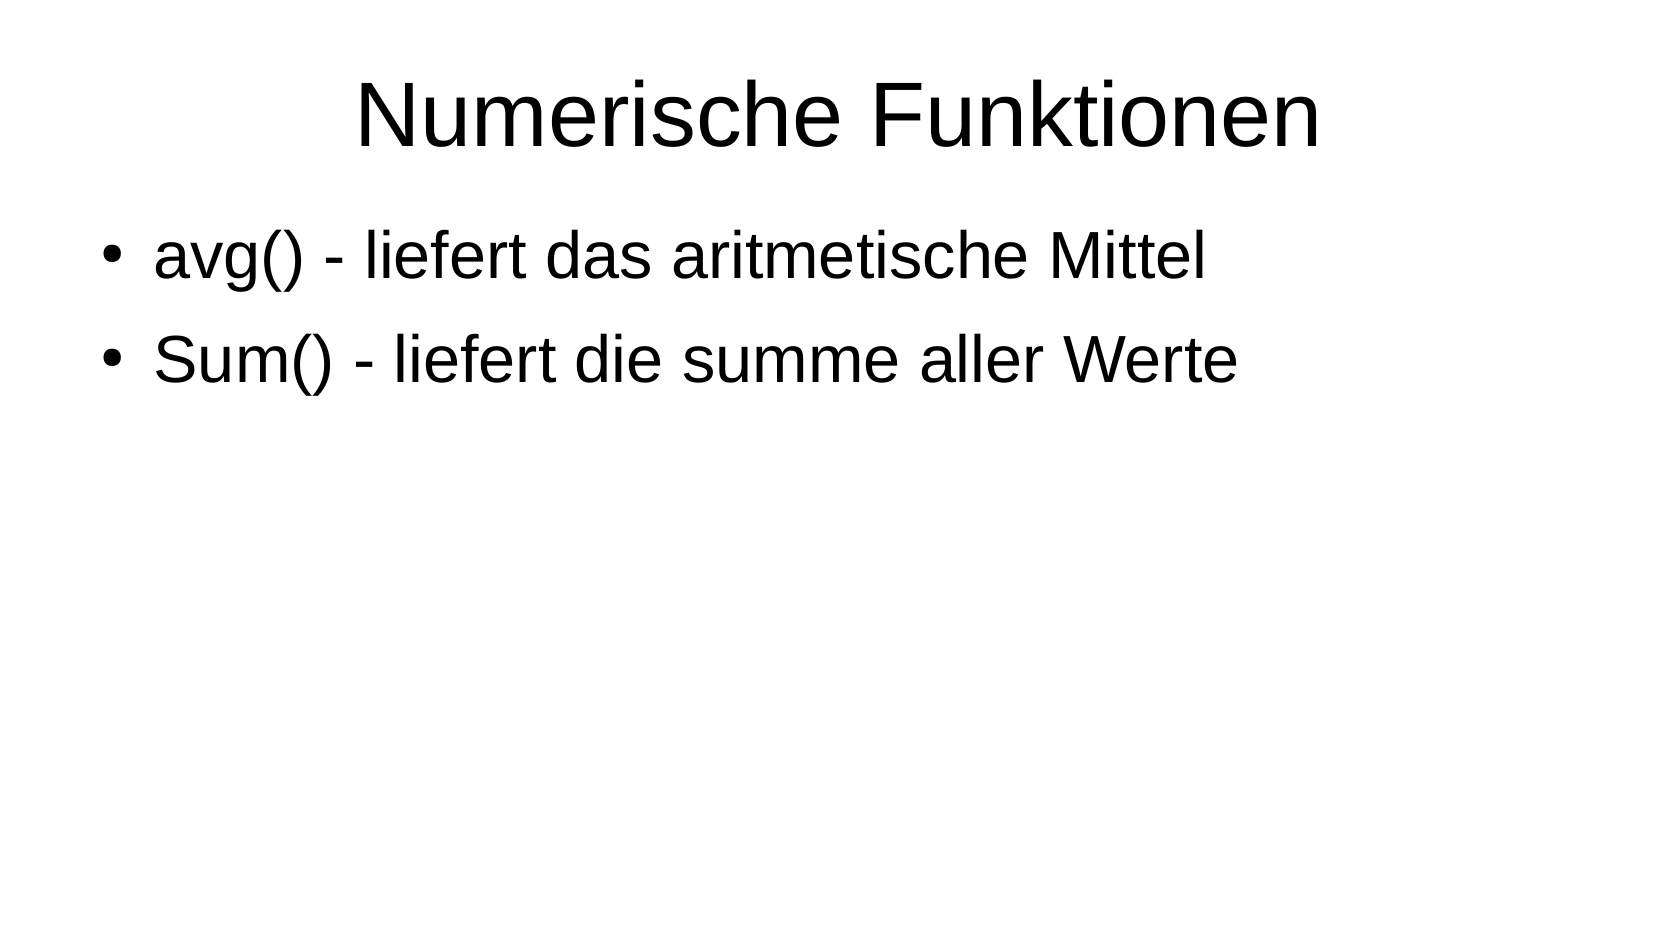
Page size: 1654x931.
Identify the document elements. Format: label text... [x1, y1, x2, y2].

title Numerische Funktionen [82, 37, 1571, 193]
list avg() - liefert das aritmetische Mittel Sum() - liefert die summe aller Werte [82, 217, 1571, 758]
